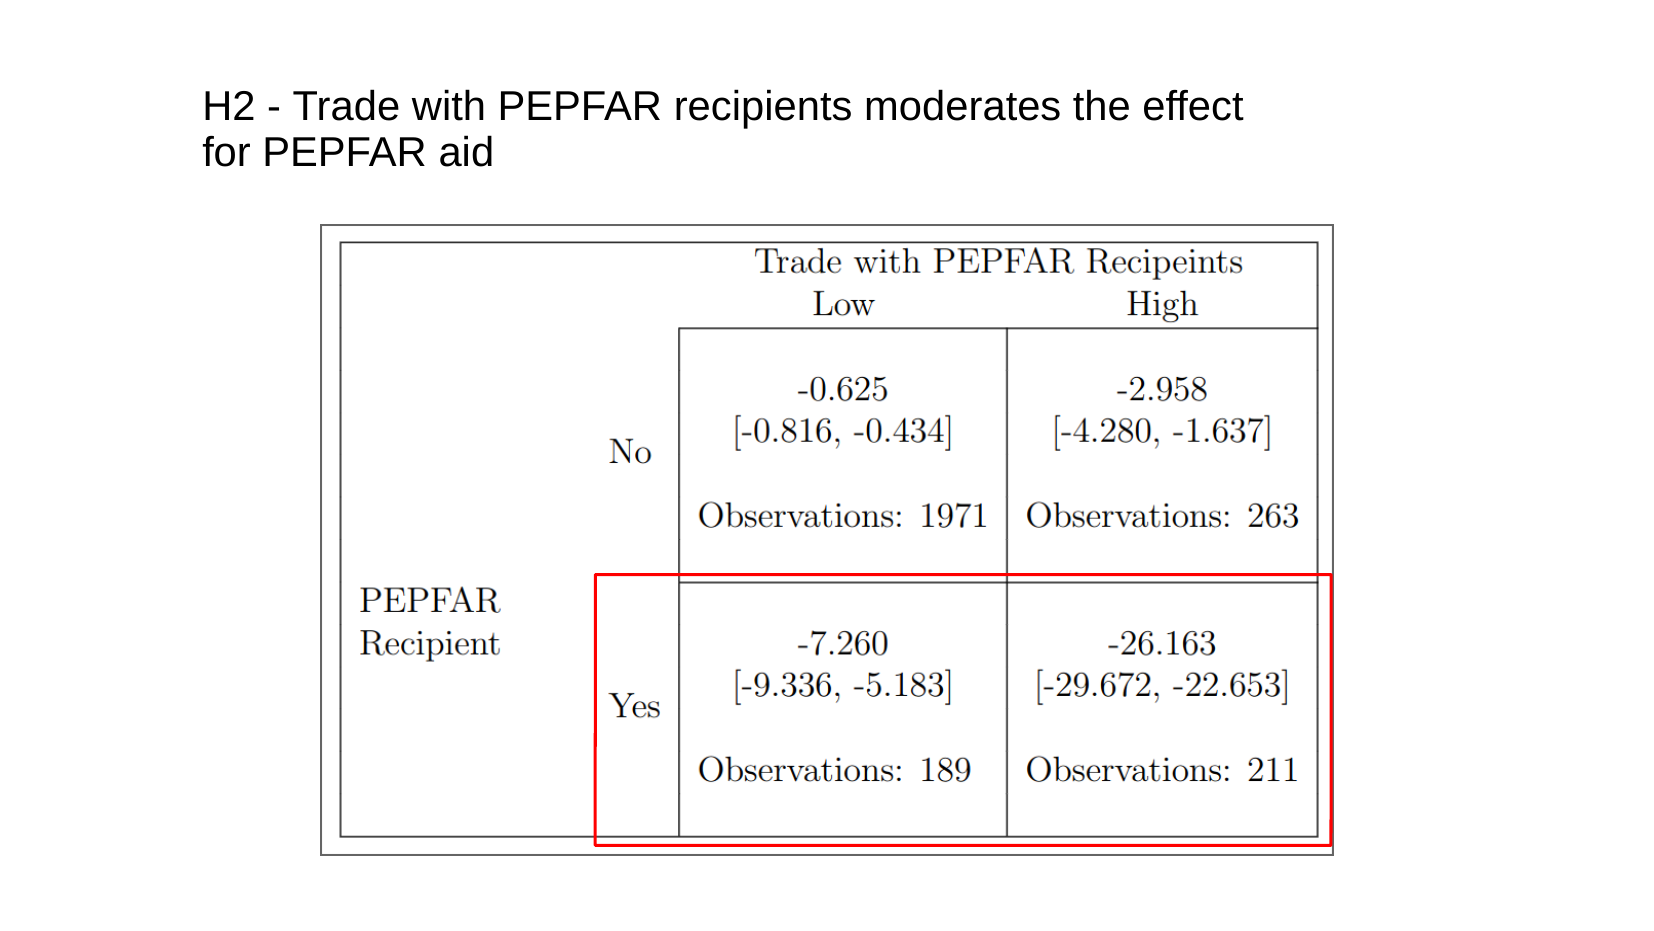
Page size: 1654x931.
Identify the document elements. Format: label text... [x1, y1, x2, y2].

picture [320, 224, 1334, 856]
text_box H2 - Trade with PEPFAR recipients moderates the effect for PEPFAR aid [187, 75, 1313, 183]
